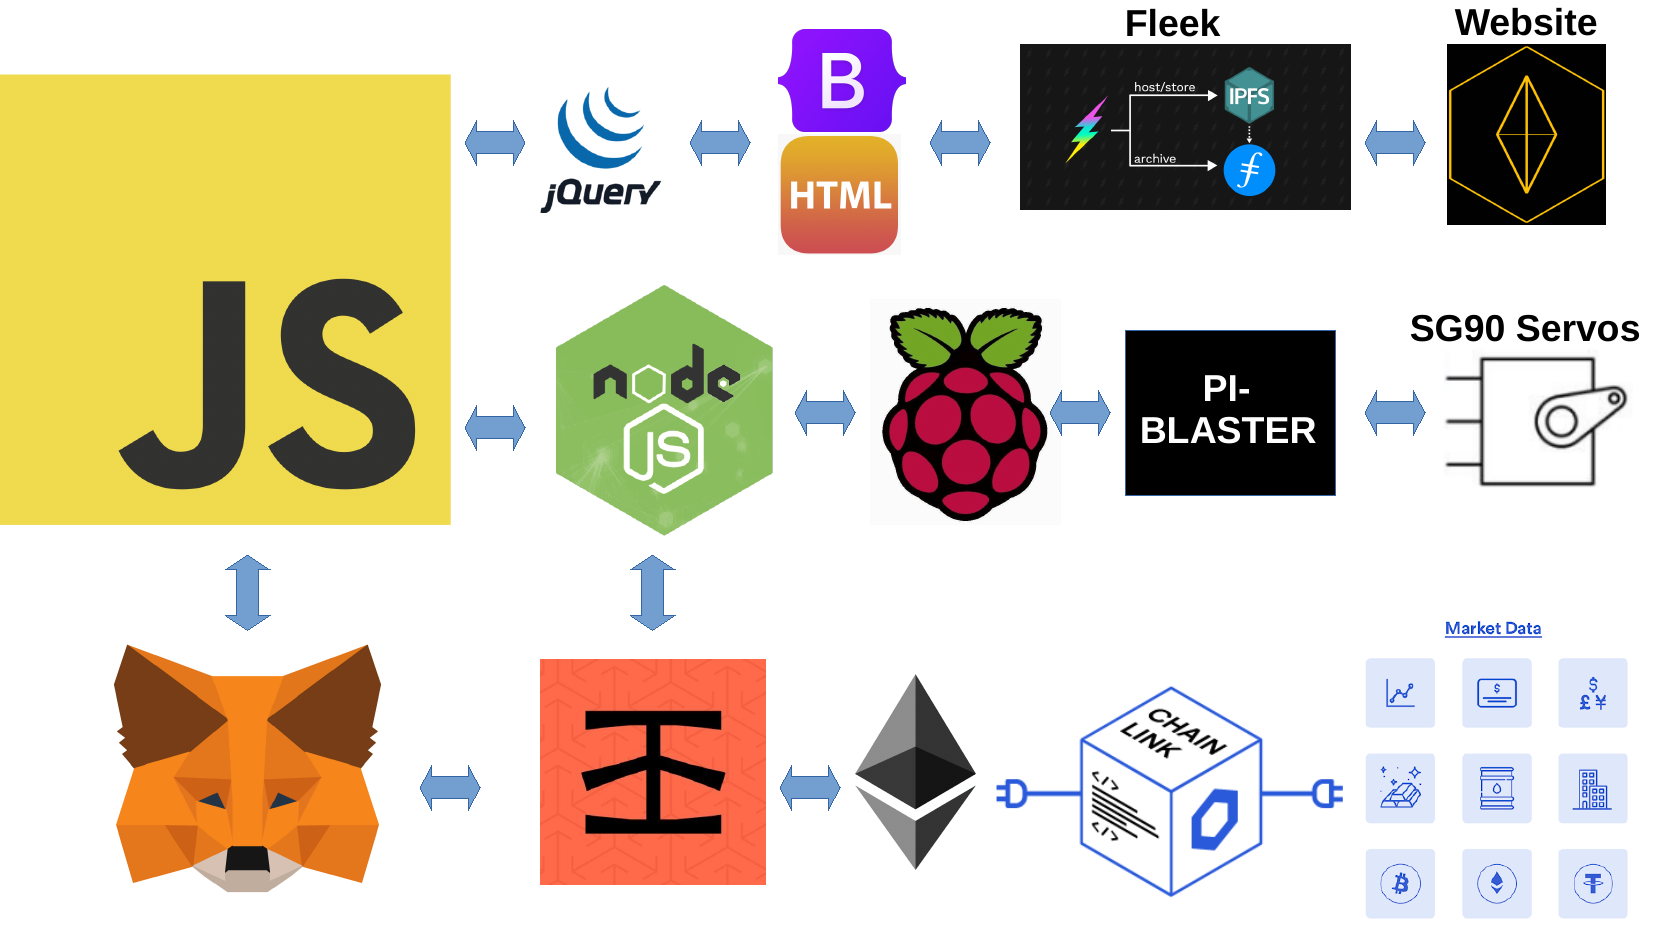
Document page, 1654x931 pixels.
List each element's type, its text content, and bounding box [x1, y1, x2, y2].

picture [992, 614, 1653, 931]
text_box [930, 120, 991, 166]
picture [555, 284, 773, 536]
picture [1443, 357, 1654, 496]
text_box [465, 405, 526, 451]
picture [97, 629, 391, 901]
text_box [1050, 390, 1111, 436]
text_box [1125, 330, 1336, 360]
picture [855, 674, 976, 871]
picture [1020, 44, 1351, 211]
picture [525, 74, 676, 226]
text_box [1125, 459, 1336, 496]
text_box SG90 Servos [1395, 300, 1654, 357]
text_box [465, 120, 525, 166]
text_box [630, 555, 676, 631]
picture [540, 659, 766, 886]
text_box PI-BLASTER [1125, 360, 1336, 459]
picture [778, 29, 906, 132]
text_box Website [1440, 0, 1654, 51]
picture [0, 74, 451, 526]
text_box [690, 120, 751, 166]
picture [778, 134, 901, 256]
picture [870, 299, 1061, 526]
text_box [225, 555, 271, 631]
text_box [795, 390, 856, 436]
text_box [1365, 390, 1426, 436]
text_box [420, 765, 481, 811]
text_box Fleek [1110, 0, 1351, 52]
text_box [1365, 120, 1426, 166]
picture [1447, 51, 1606, 226]
text_box [780, 765, 841, 811]
